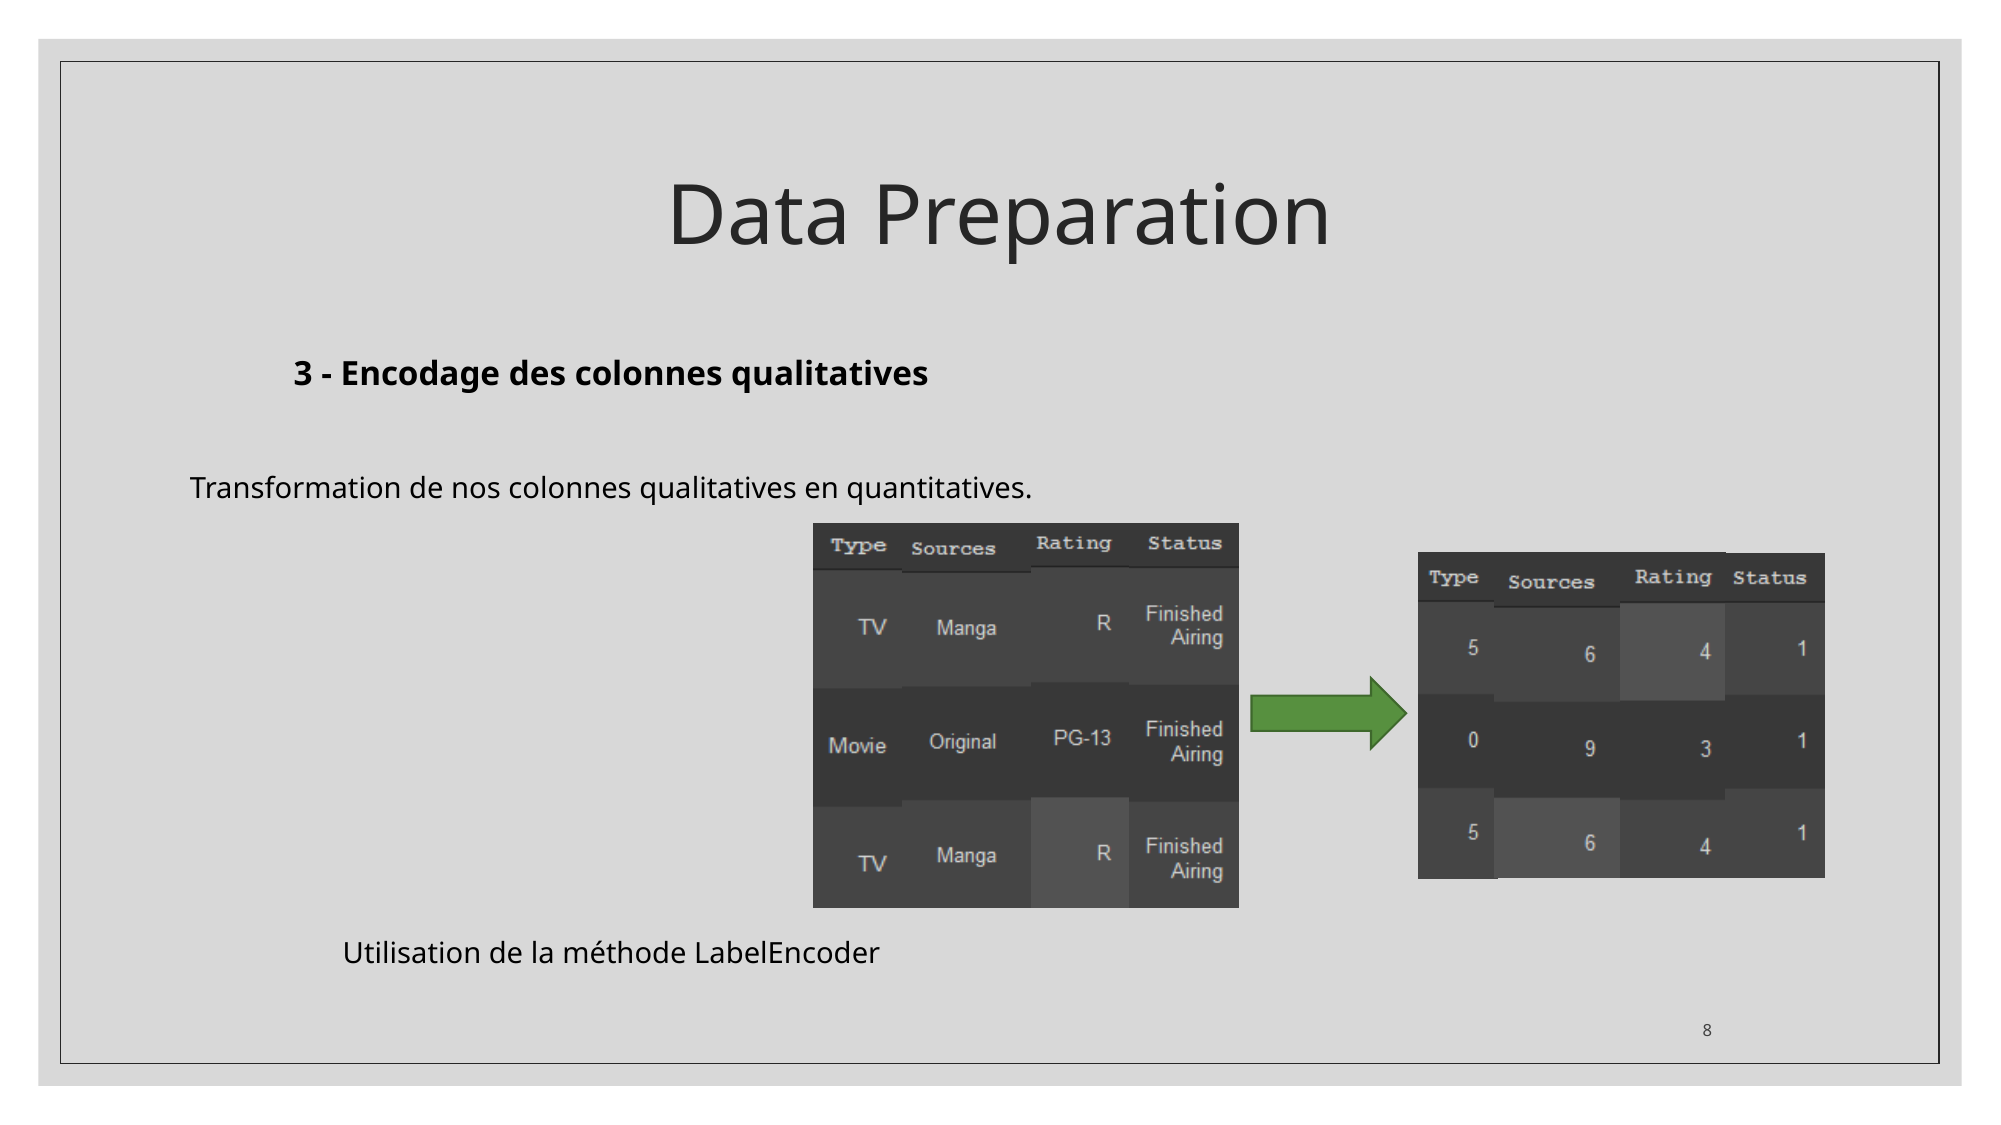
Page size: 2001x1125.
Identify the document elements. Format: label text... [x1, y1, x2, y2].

text_box [1687, 990, 1825, 1051]
title Data Preparation [174, 105, 1825, 331]
picture [813, 523, 1239, 908]
list 3 - Encodage des colonnes qualitatives Transformation de nos colonnes qualitatives en quantitatives. Utilisation de la méthode LabelEncoder [174, 345, 1825, 1008]
text_box [1251, 678, 1407, 749]
picture [1418, 552, 1825, 879]
